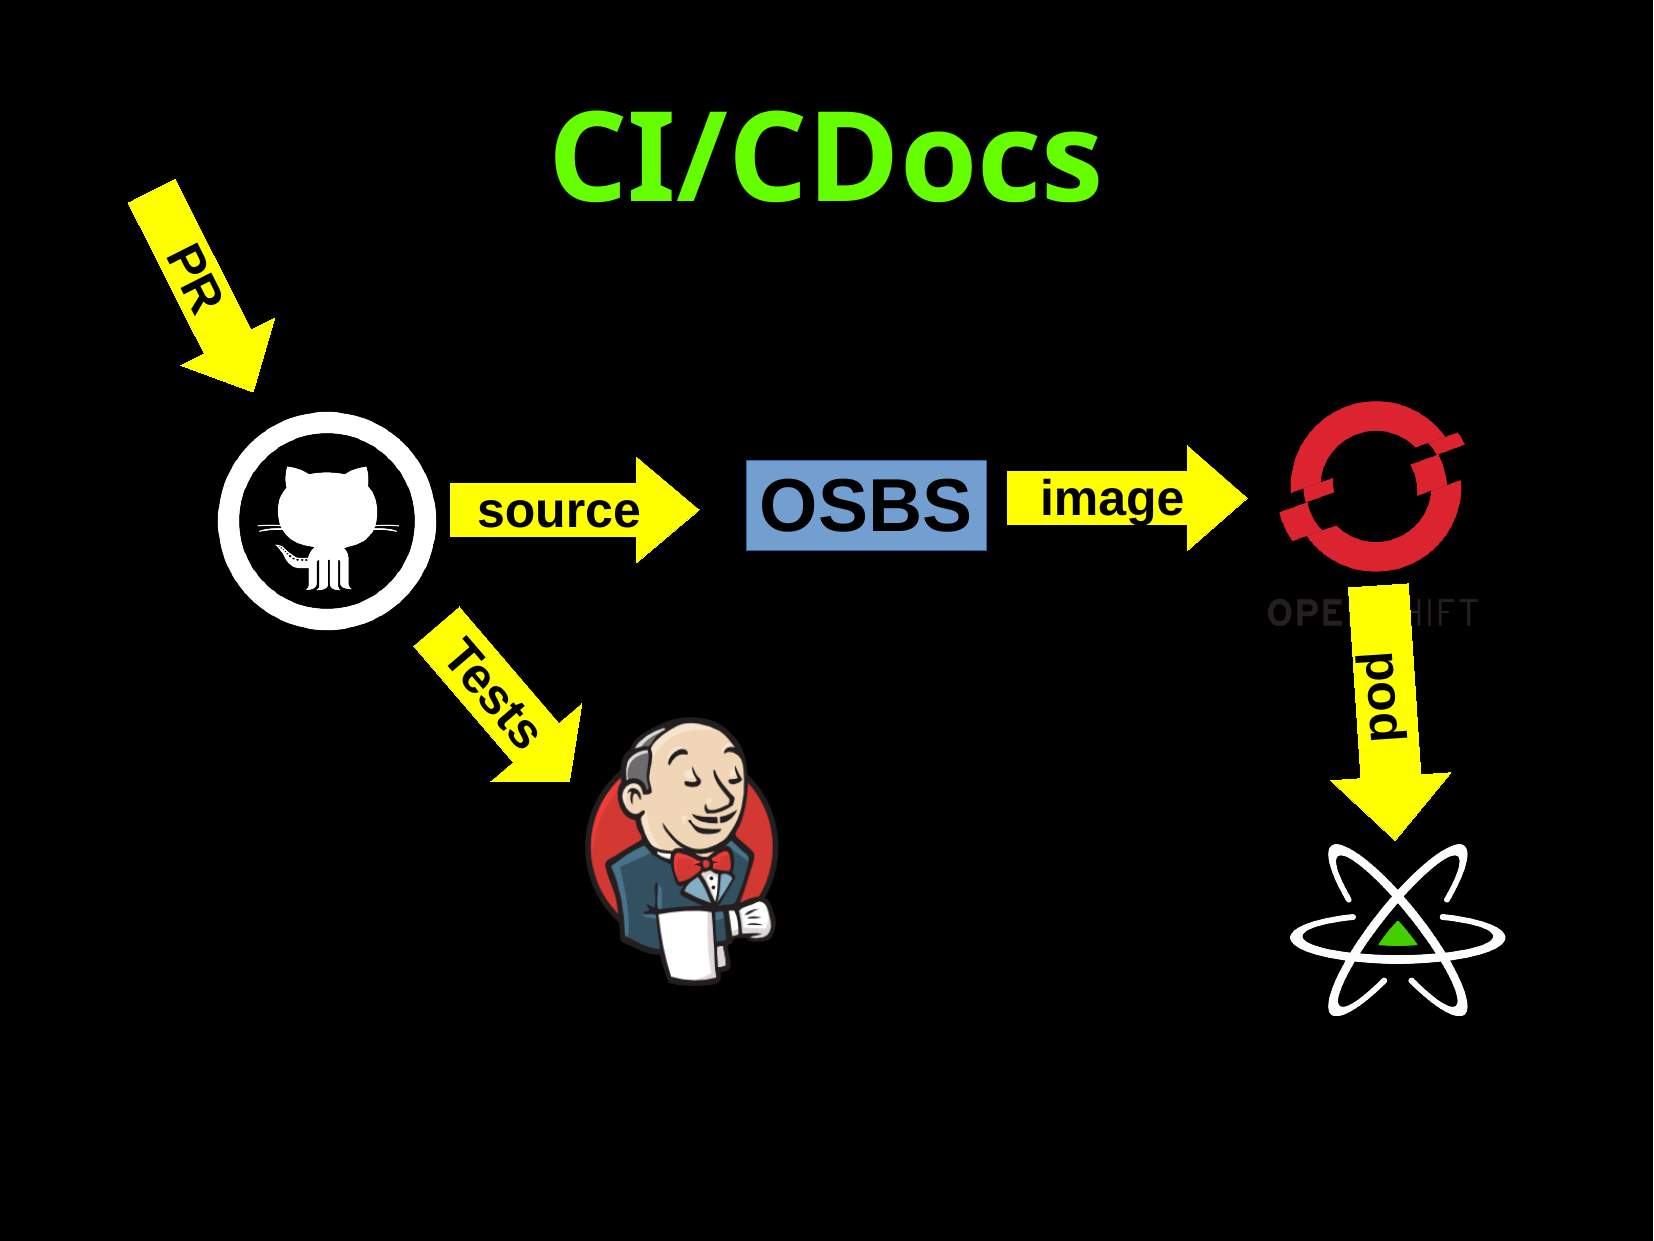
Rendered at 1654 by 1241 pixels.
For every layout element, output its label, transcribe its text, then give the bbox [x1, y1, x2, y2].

text_box image [1135, 493, 1146, 510]
text_box source [450, 457, 700, 563]
text_box pod [1330, 583, 1451, 841]
picture [191, 385, 462, 656]
text_box image [1007, 445, 1248, 551]
text_box Tests [413, 606, 582, 782]
picture [585, 717, 779, 986]
picture [1231, 376, 1511, 656]
text_box OSBS [746, 460, 987, 551]
picture [1290, 844, 1510, 1016]
text_box PR [128, 179, 275, 392]
title CI/CDocs [82, 49, 1571, 257]
